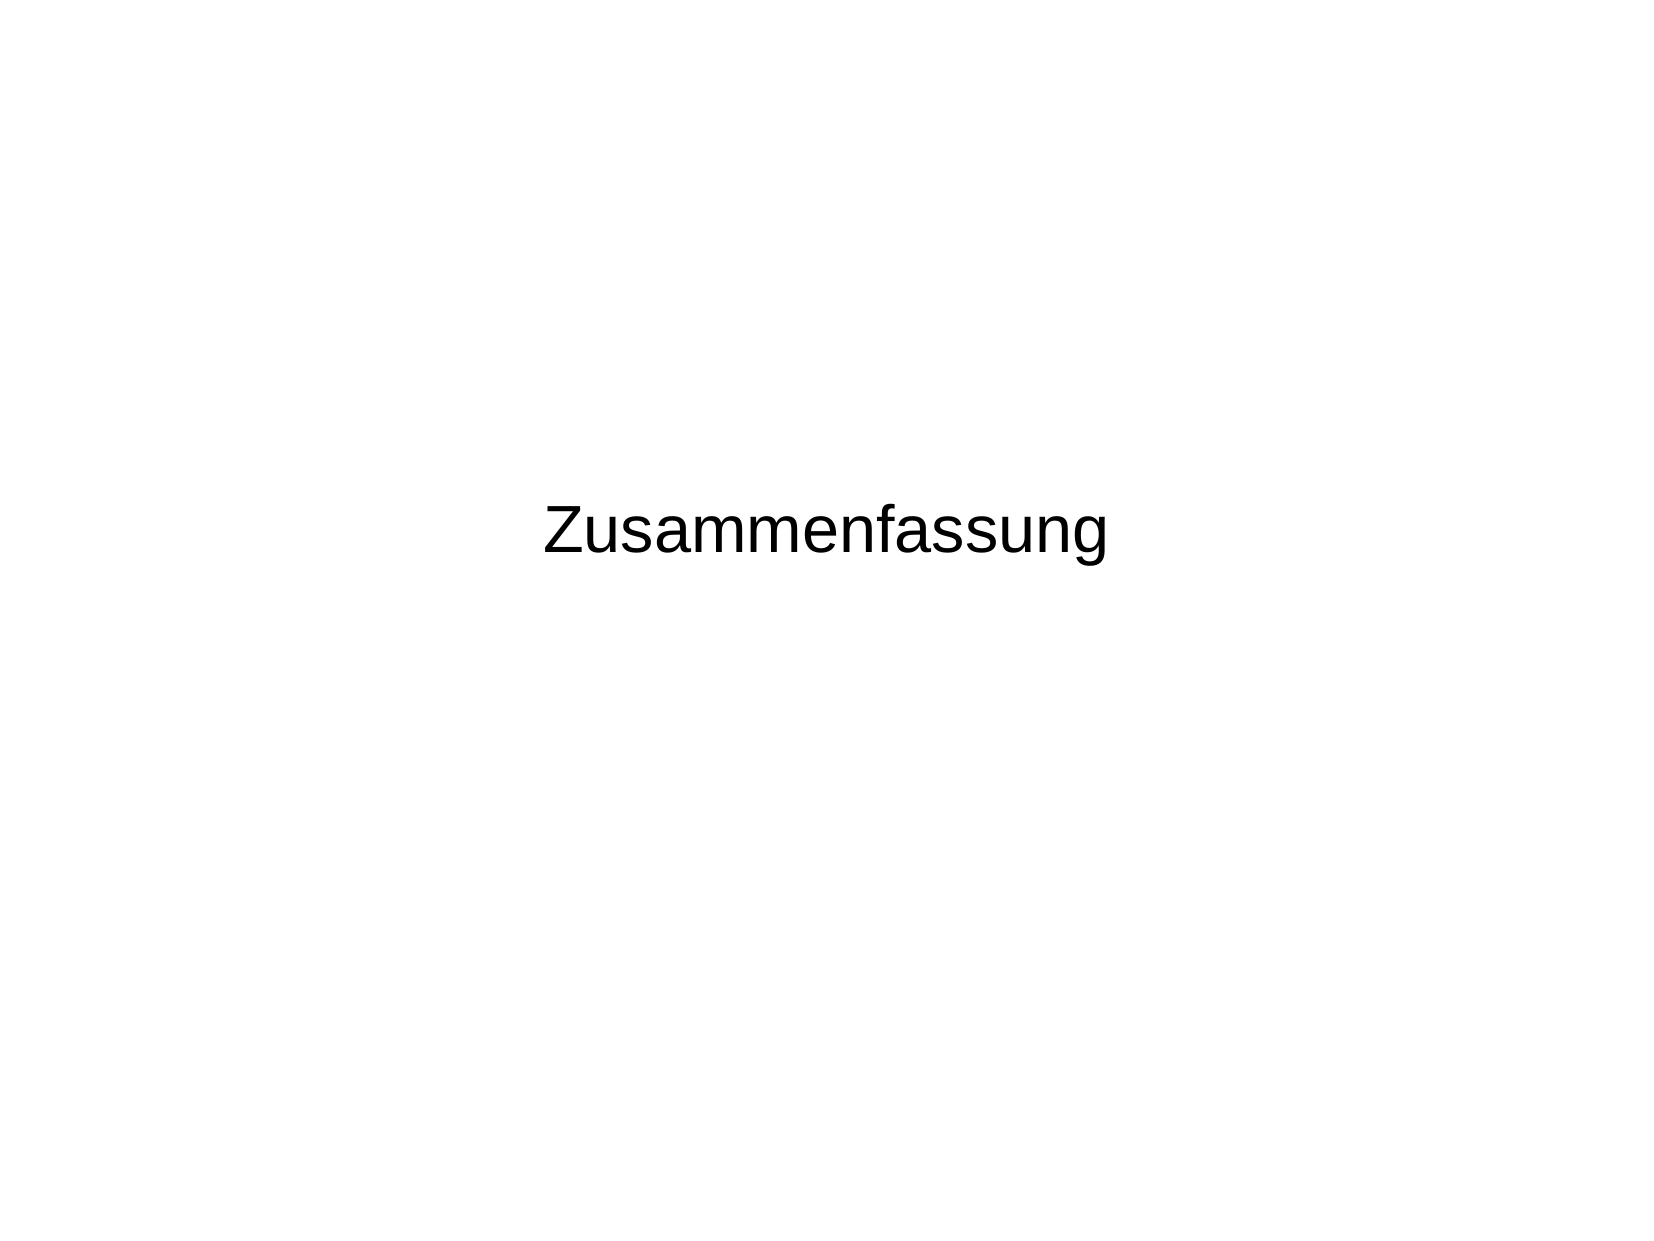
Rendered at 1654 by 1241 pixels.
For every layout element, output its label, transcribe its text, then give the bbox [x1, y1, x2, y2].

subtitle Zusammenfassung [82, 49, 1571, 1010]
